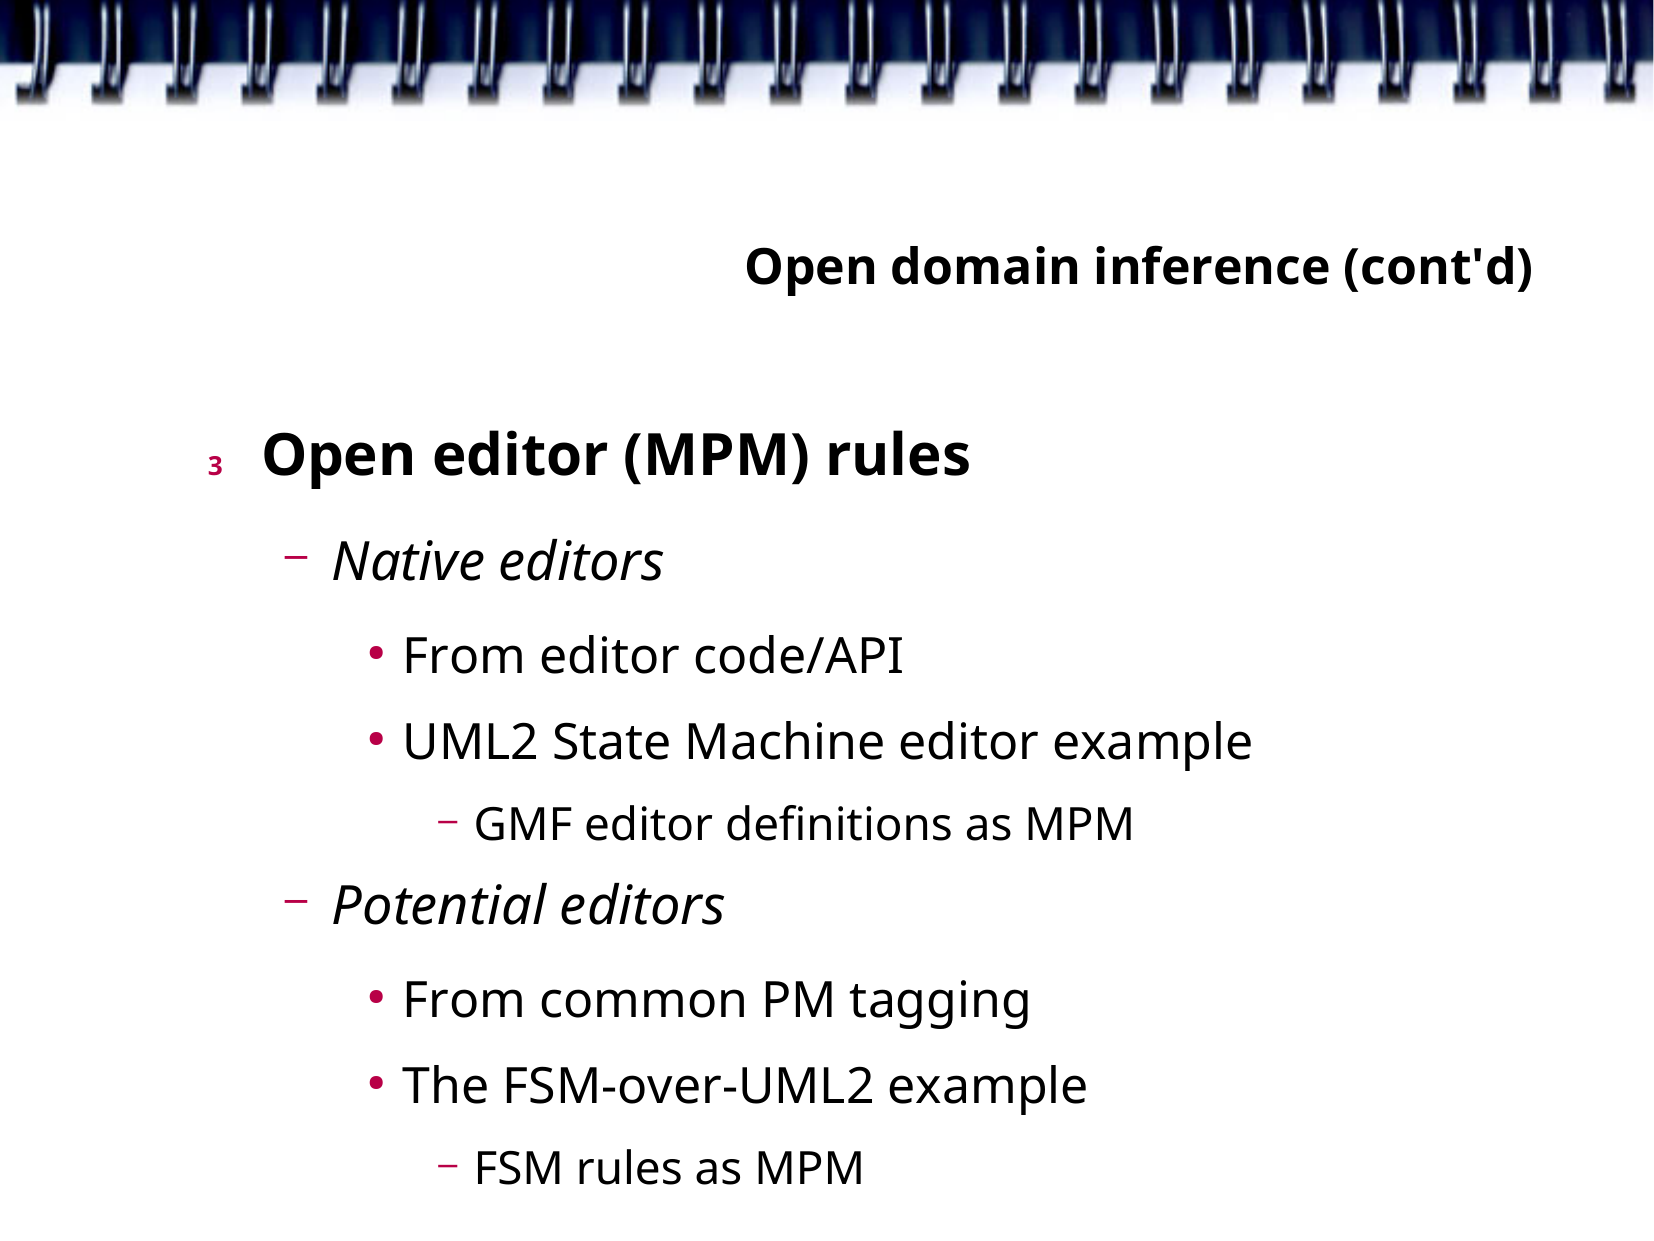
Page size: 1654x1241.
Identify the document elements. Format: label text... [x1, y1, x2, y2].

list Open editor (MPM) rules Native editors From editor code/API UML2 State Machine editor example GMF editor definitions as MPM Potential editors From common PM tagging The FSM-over-UML2 example FSM rules as MPM [190, 413, 1506, 1182]
picture [0, 0, 1654, 121]
title Open domain inference (cont'd) [139, 169, 1535, 362]
